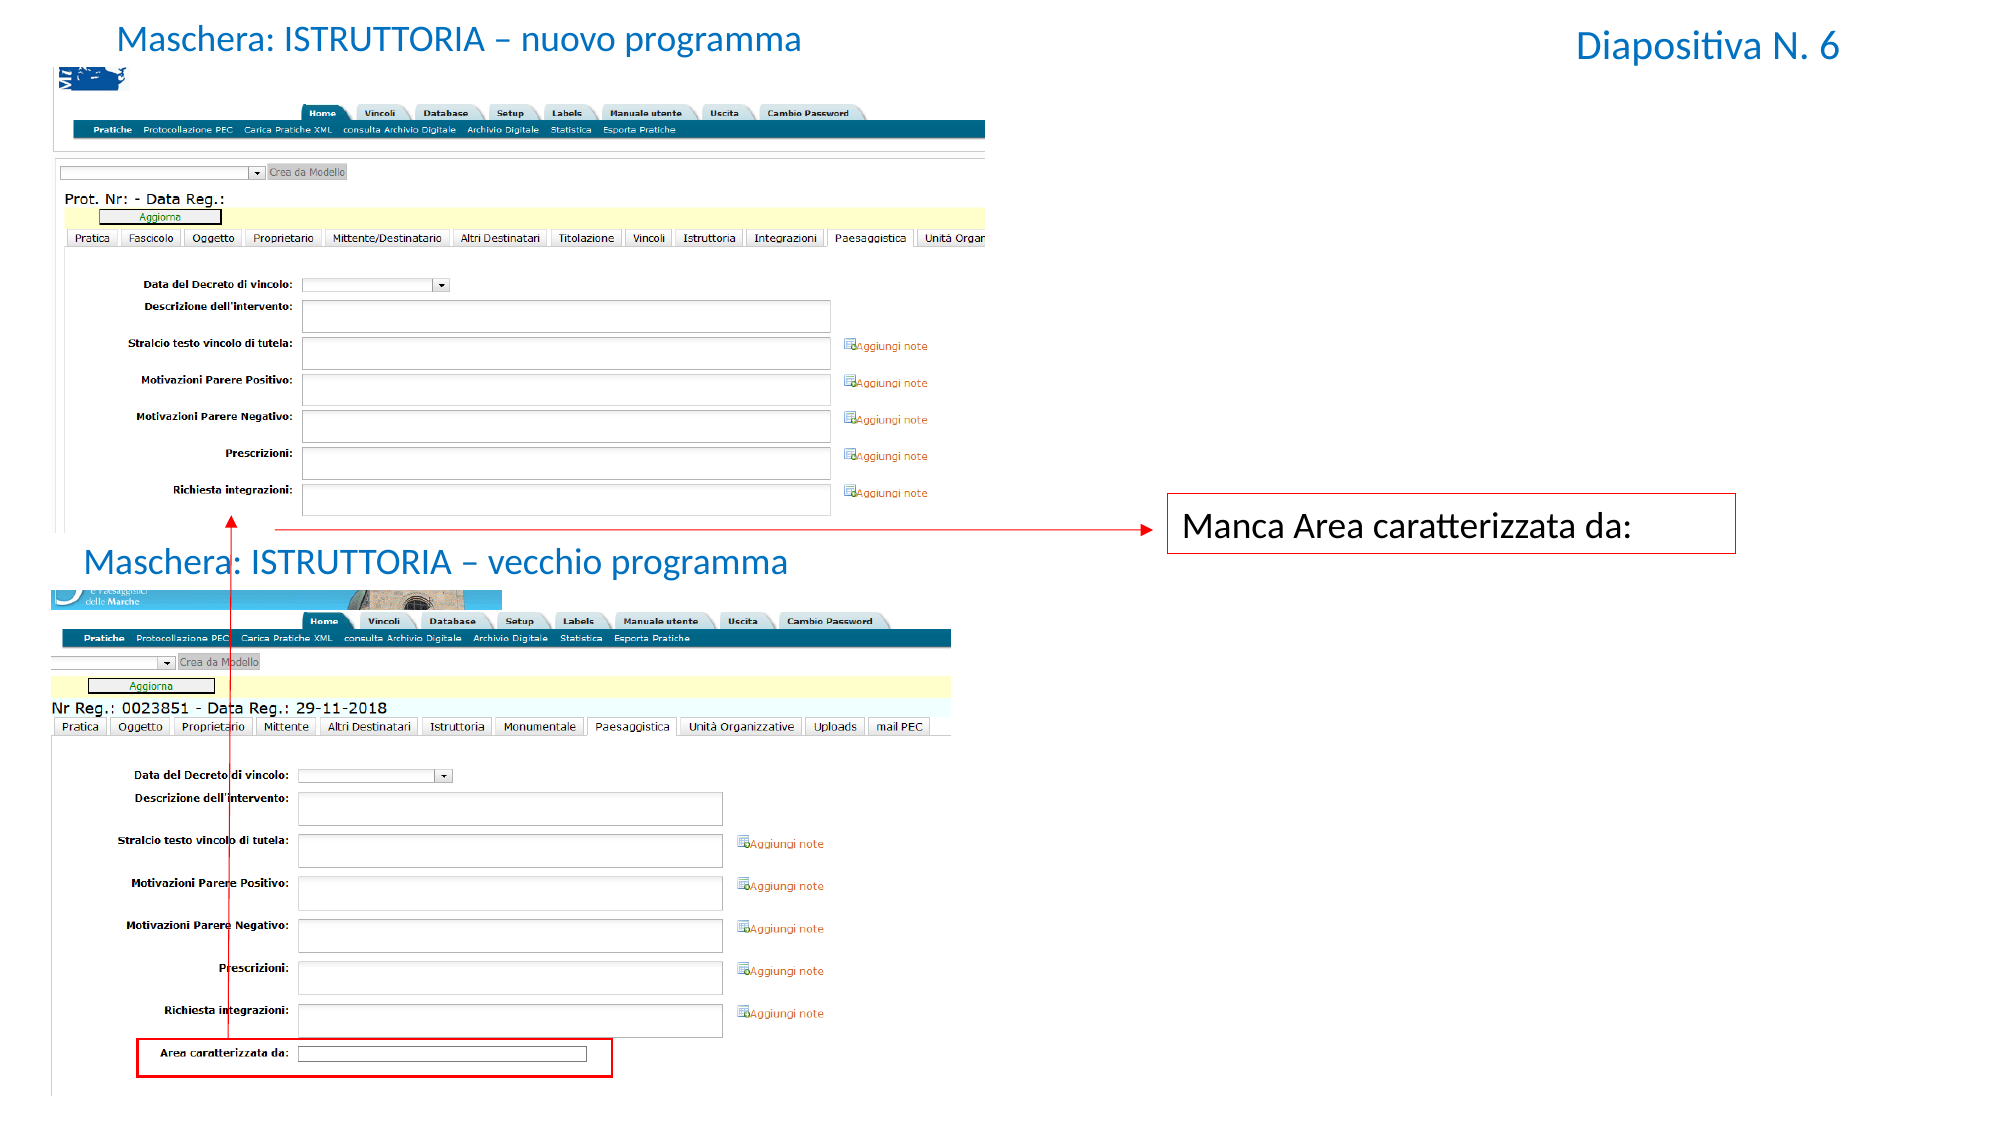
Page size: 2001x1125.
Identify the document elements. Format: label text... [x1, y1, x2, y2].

text_box Diapositiva N. 6 [1476, 10, 1856, 76]
text_box Manca Area caratterizzata da: [1167, 493, 1736, 554]
picture [51, 67, 985, 534]
text_box Maschera: ISTRUTTORIA – nuovo programma [101, 6, 932, 67]
text_box Maschera: ISTRUTTORIA – vecchio programma [232, 534, 899, 590]
picture [51, 590, 951, 1096]
picture [232, 590, 951, 628]
text_box Maschera: ISTRUTTORIA – vecchio programma [68, 534, 230, 590]
picture [139, 1040, 611, 1075]
